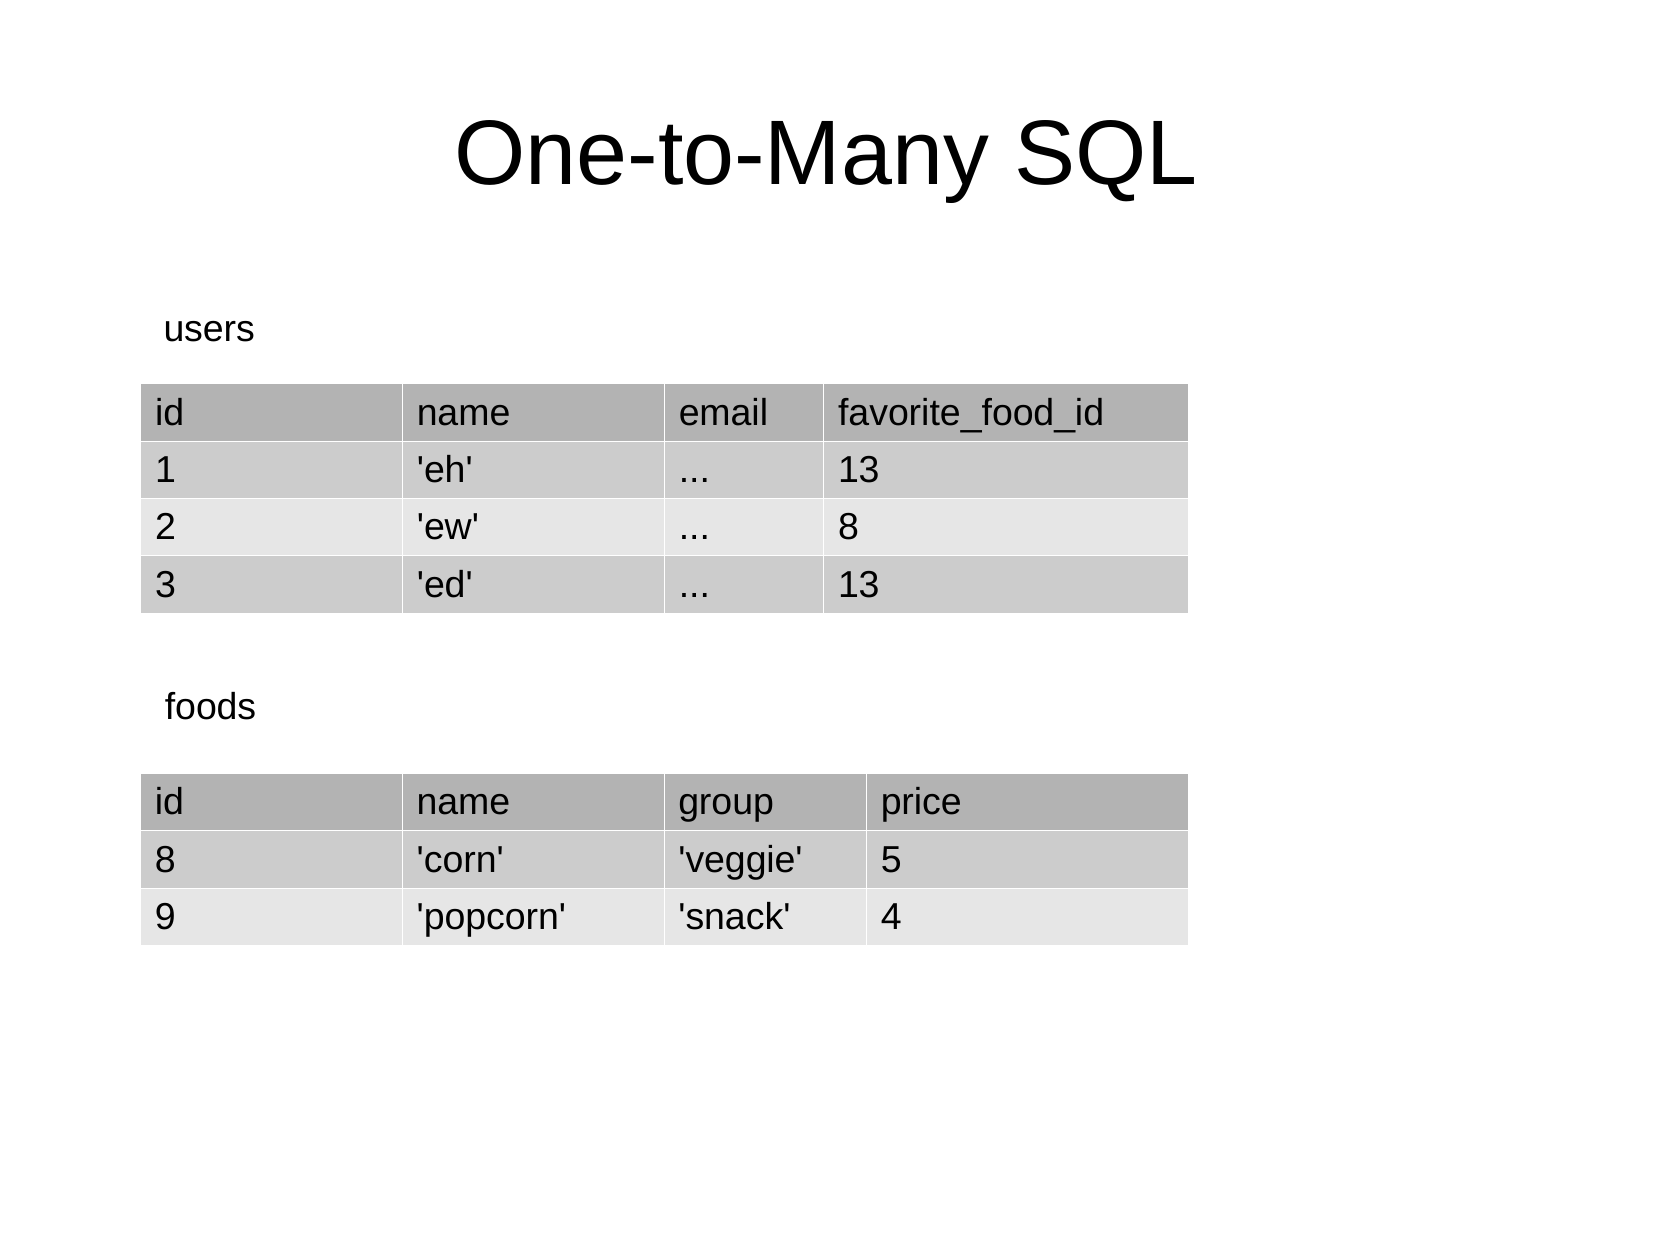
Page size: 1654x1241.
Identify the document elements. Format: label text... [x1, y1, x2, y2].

table_cell 'snack' [665, 889, 866, 945]
table_cell 5 [867, 831, 1188, 888]
table_cell ... [665, 442, 823, 498]
table_header id [141, 774, 402, 830]
table_cell 8 [141, 831, 402, 888]
text_box users [148, 300, 271, 357]
table_cell 'ew' [403, 499, 664, 555]
table_cell 3 [141, 556, 402, 613]
table_header price [867, 774, 1188, 830]
table_cell 13 [824, 442, 1188, 498]
table_cell 8 [824, 499, 1188, 555]
table_cell 9 [141, 889, 402, 945]
table_header email [665, 384, 823, 441]
table_cell 'eh' [403, 442, 664, 498]
title One-to-Many SQL [82, 49, 1571, 257]
table_header name [403, 384, 664, 441]
table_cell 2 [141, 499, 402, 555]
table_cell 4 [867, 889, 1188, 945]
table_cell 'corn' [403, 831, 664, 888]
table_cell 'popcorn' [403, 889, 664, 945]
table_cell ... [665, 556, 823, 613]
table_cell 'veggie' [665, 831, 866, 888]
table_cell 'ed' [403, 556, 664, 613]
table_header favorite_food_id [824, 384, 1188, 441]
table_header group [665, 774, 866, 830]
table_header id [141, 384, 402, 441]
table_cell 1 [141, 442, 402, 498]
table_cell 13 [824, 556, 1188, 613]
table_header name [403, 774, 664, 830]
text_box foods [150, 678, 391, 736]
table_cell ... [665, 499, 823, 555]
